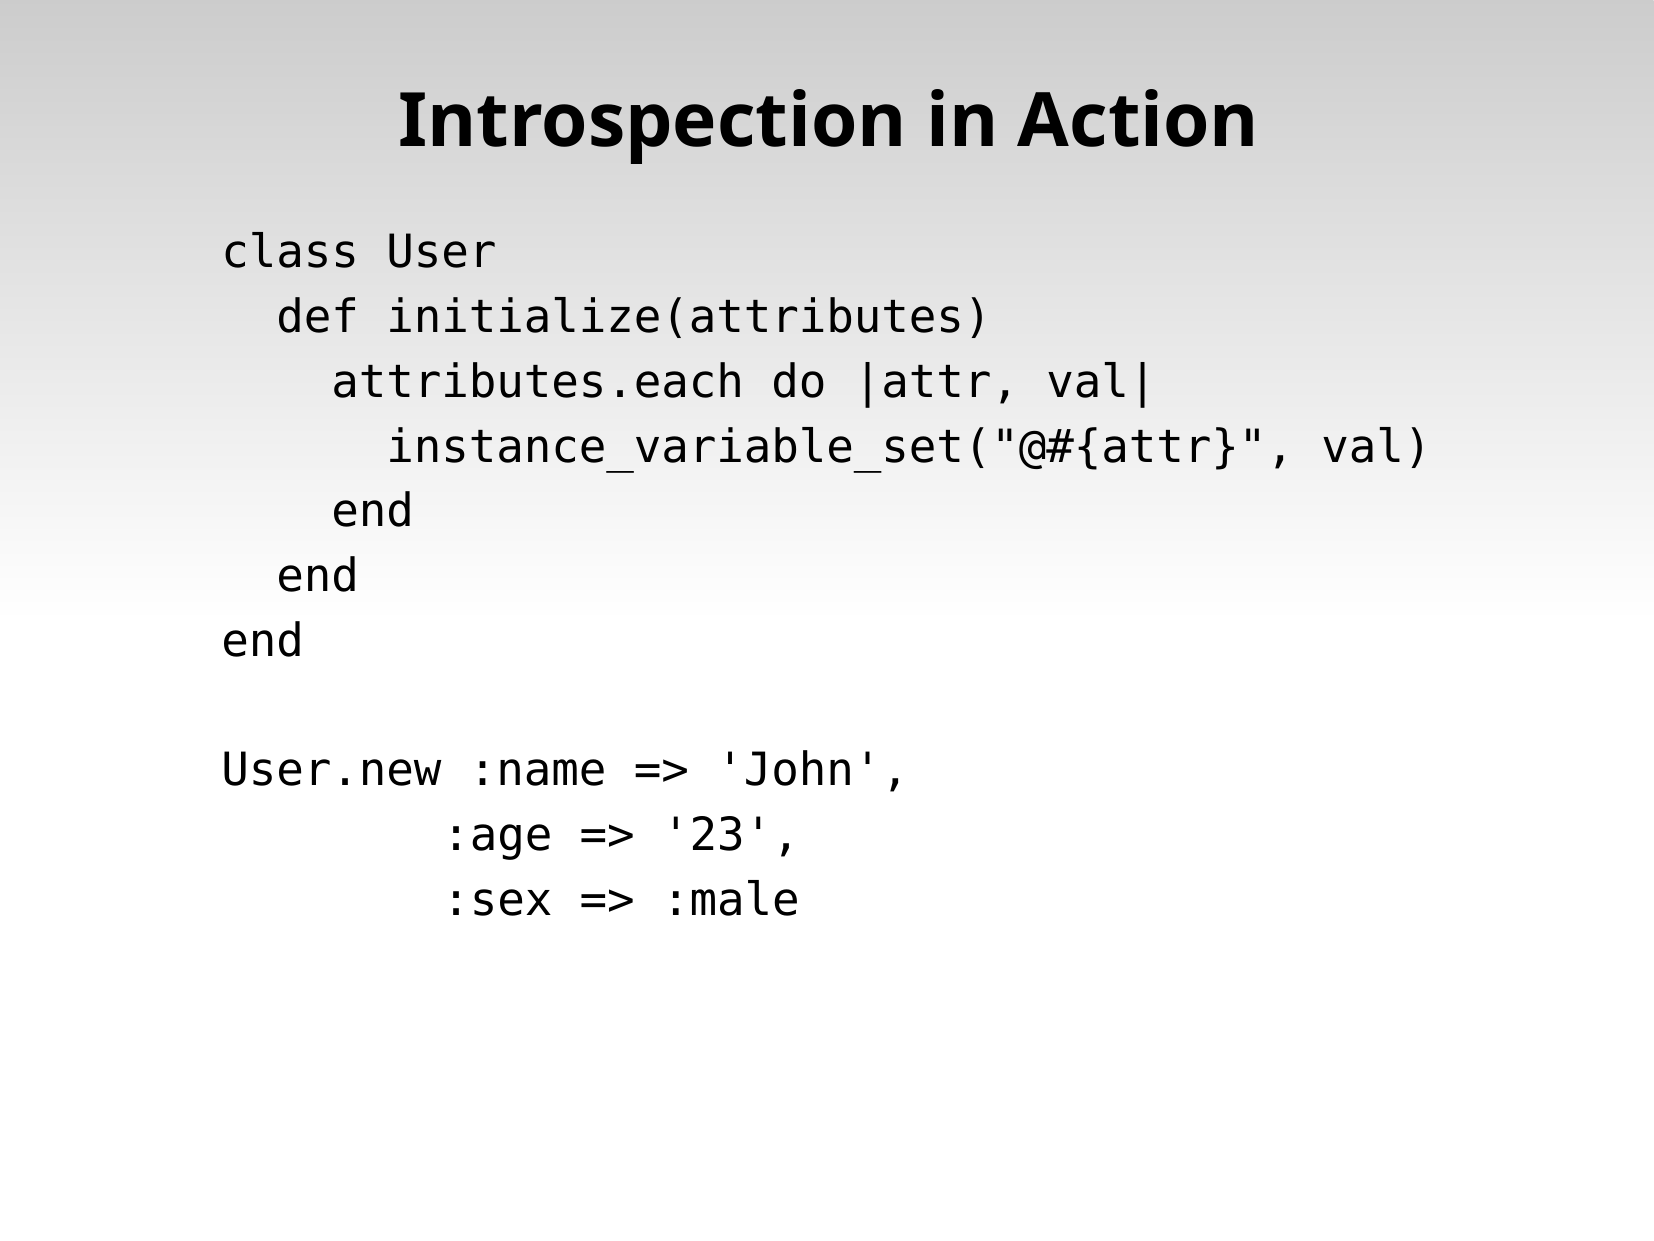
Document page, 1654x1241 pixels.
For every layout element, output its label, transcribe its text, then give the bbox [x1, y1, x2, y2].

text_box class User def initialize(attributes) attributes.each do |attr, val| instance_variable_set("@#{attr}", val) end end end User.new :name => 'John', :age => '23', :sex => :male [206, 88, 1506, 1211]
text_box Introspection in Action [383, 59, 1214, 164]
